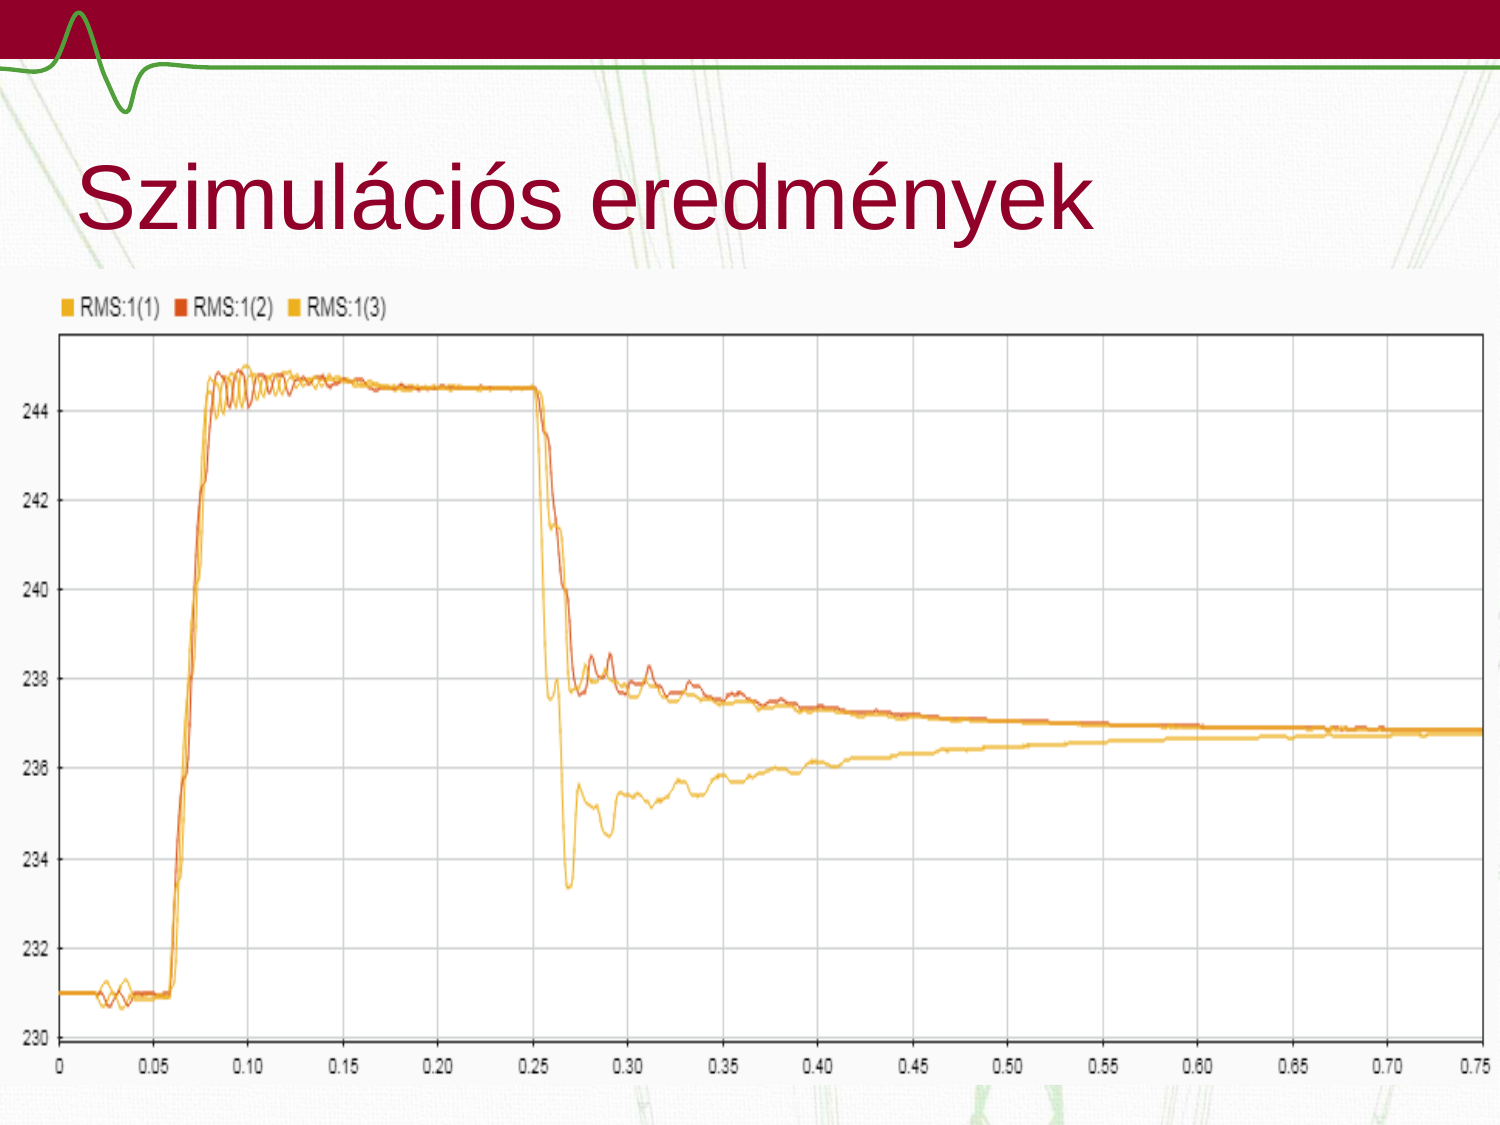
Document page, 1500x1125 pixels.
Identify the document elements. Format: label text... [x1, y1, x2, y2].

picture [0, 59, 1500, 1125]
picture [0, 59, 53, 69]
title Szimulációs eredmények [75, 103, 1425, 269]
picture [102, 59, 1500, 103]
